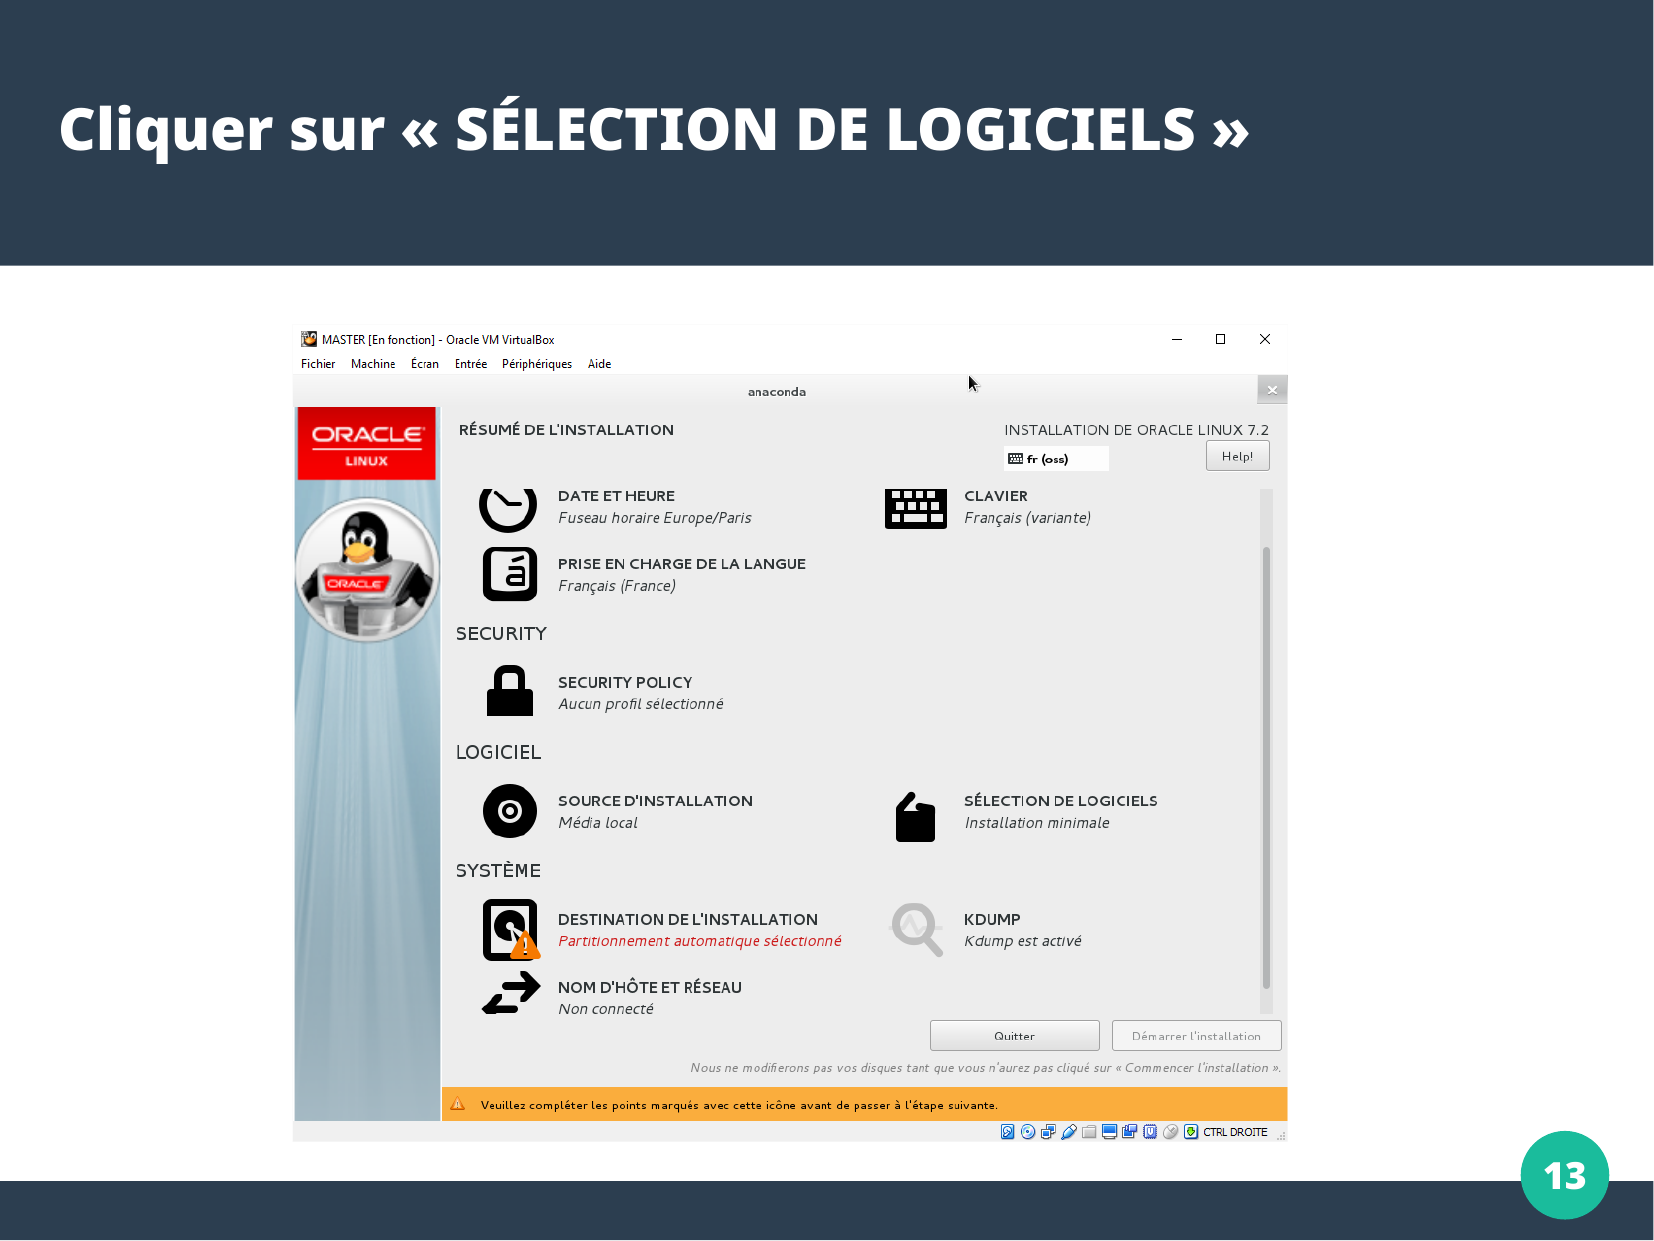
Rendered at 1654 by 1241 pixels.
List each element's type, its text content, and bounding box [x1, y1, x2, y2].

title Cliquer sur « SÉLECTION DE LOGICIELS » [59, 49, 1595, 207]
picture [292, 324, 1288, 1142]
